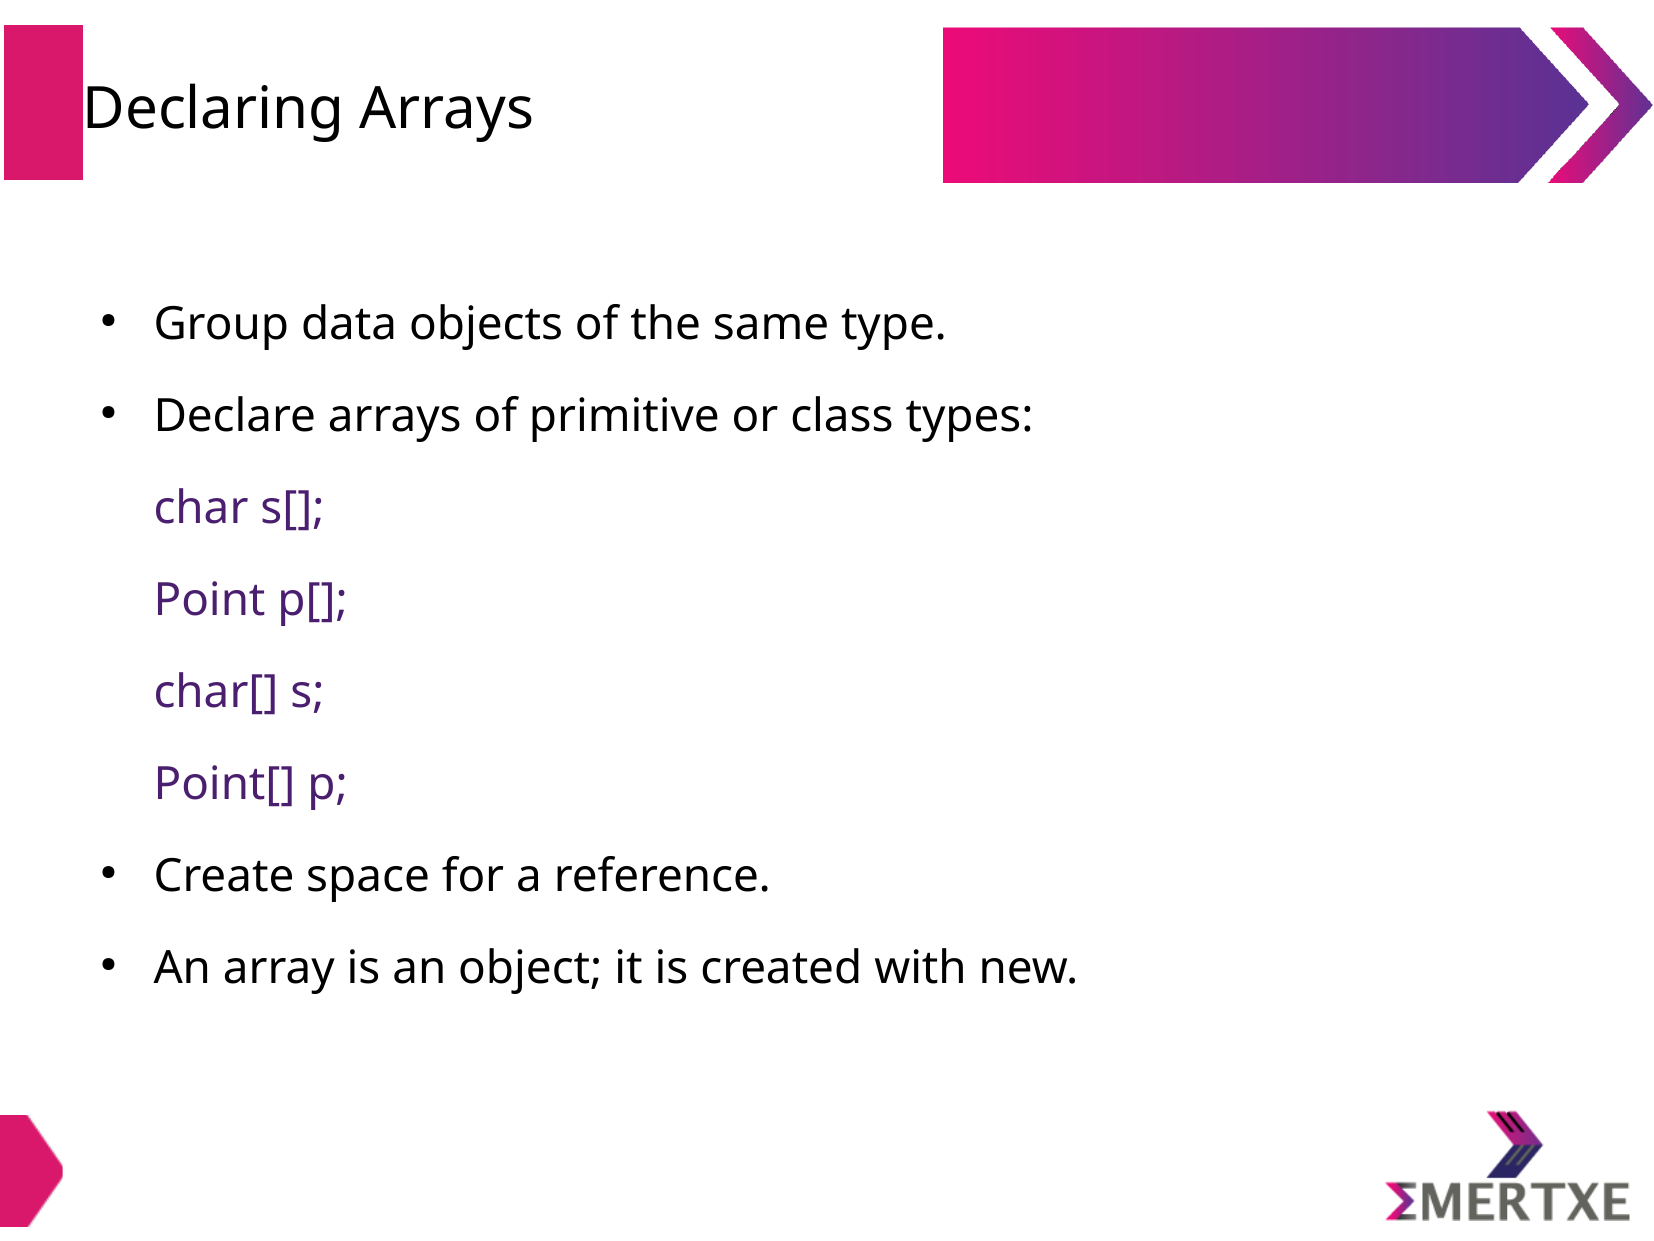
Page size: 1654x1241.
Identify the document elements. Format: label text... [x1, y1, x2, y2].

picture [1385, 1107, 1631, 1221]
picture [1571, 27, 1653, 183]
title Declaring Arrays [82, 2, 1571, 210]
list Group data objects of the same type. Declare arrays of primitive or class types: char s[]; Point p[]; char[] s; Point[] p; Create space for a reference. An array is an object; it is created with new. [82, 290, 1571, 1010]
